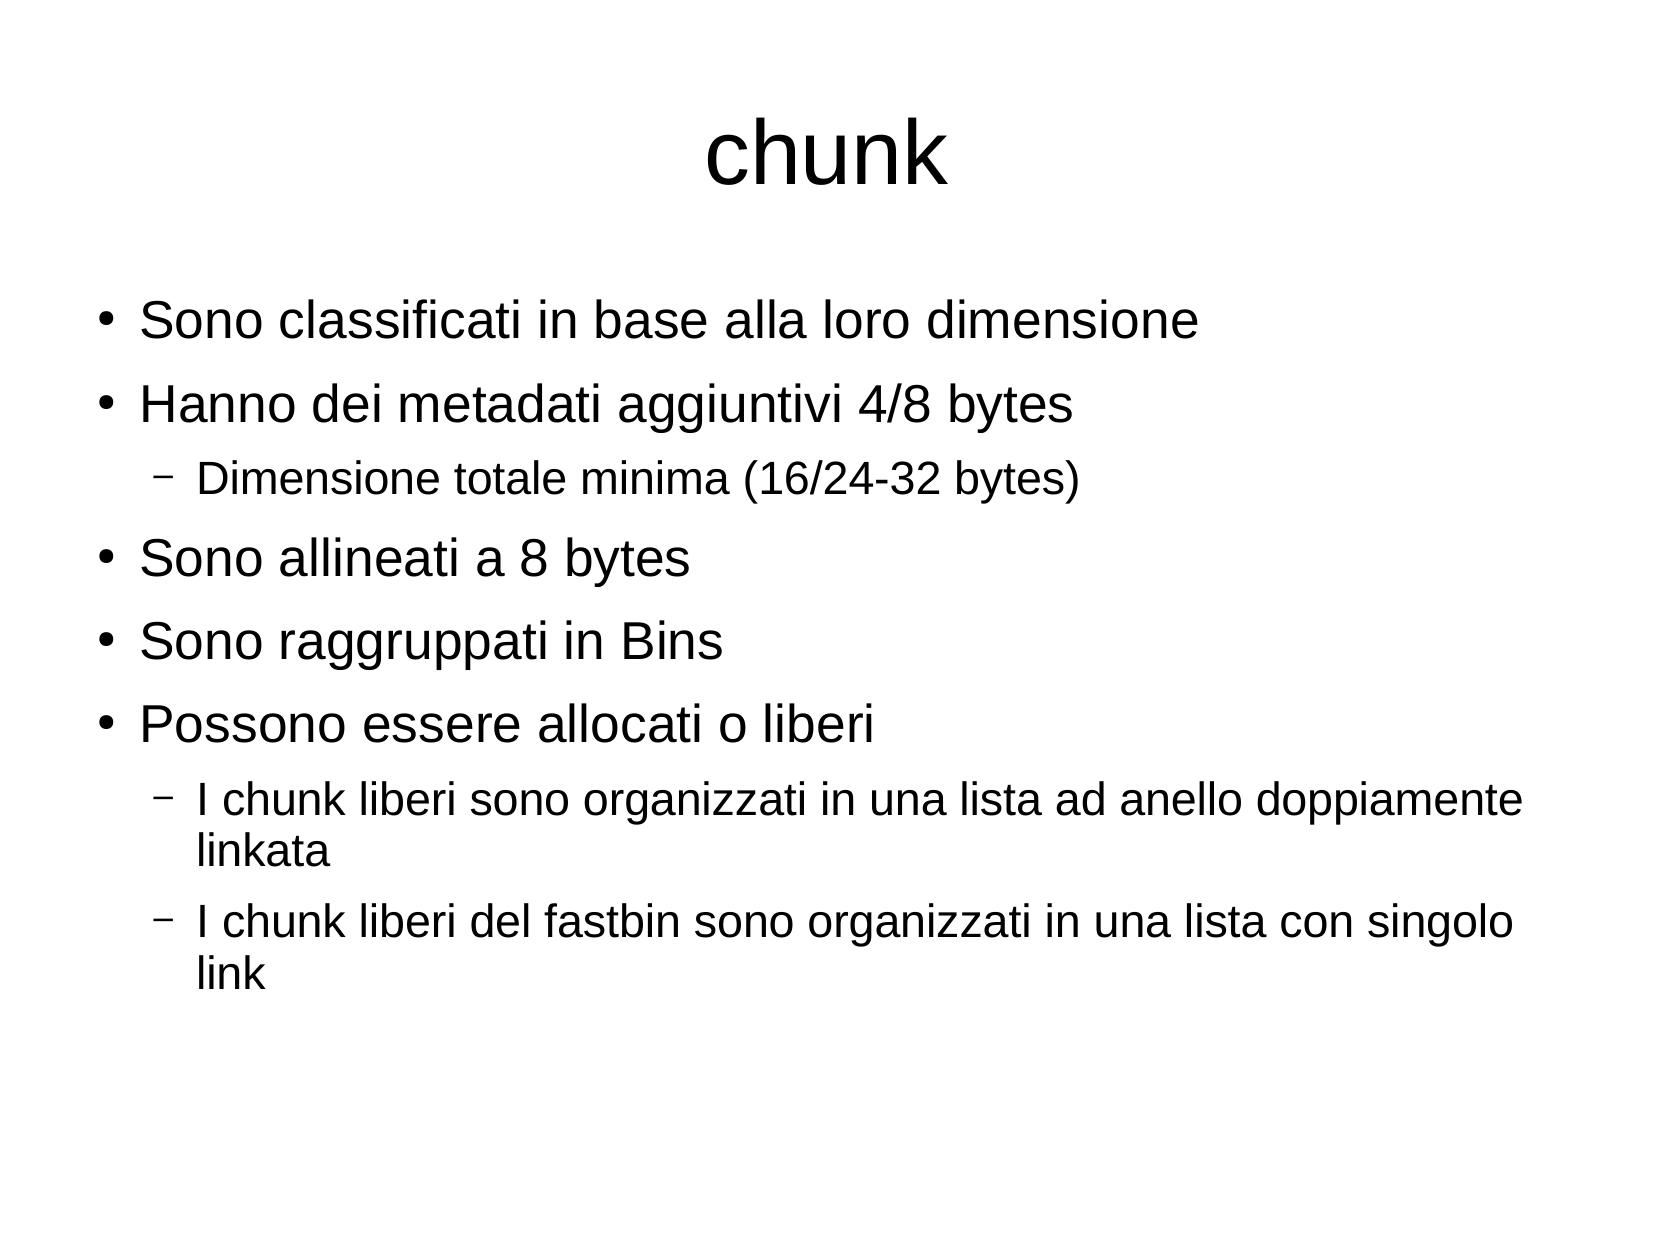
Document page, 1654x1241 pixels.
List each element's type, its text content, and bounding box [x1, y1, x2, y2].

title chunk [82, 49, 1571, 257]
list Sono classificati in base alla loro dimensione Hanno dei metadati aggiuntivi 4/8 bytes Dimensione totale minima (16/24-32 bytes) Sono allineati a 8 bytes Sono raggruppati in Bins Possono essere allocati o liberi I chunk liberi sono organizzati in una lista ad anello doppiamente linkata I chunk liberi del fastbin sono organizzati in una lista con singolo link [82, 290, 1571, 1010]
